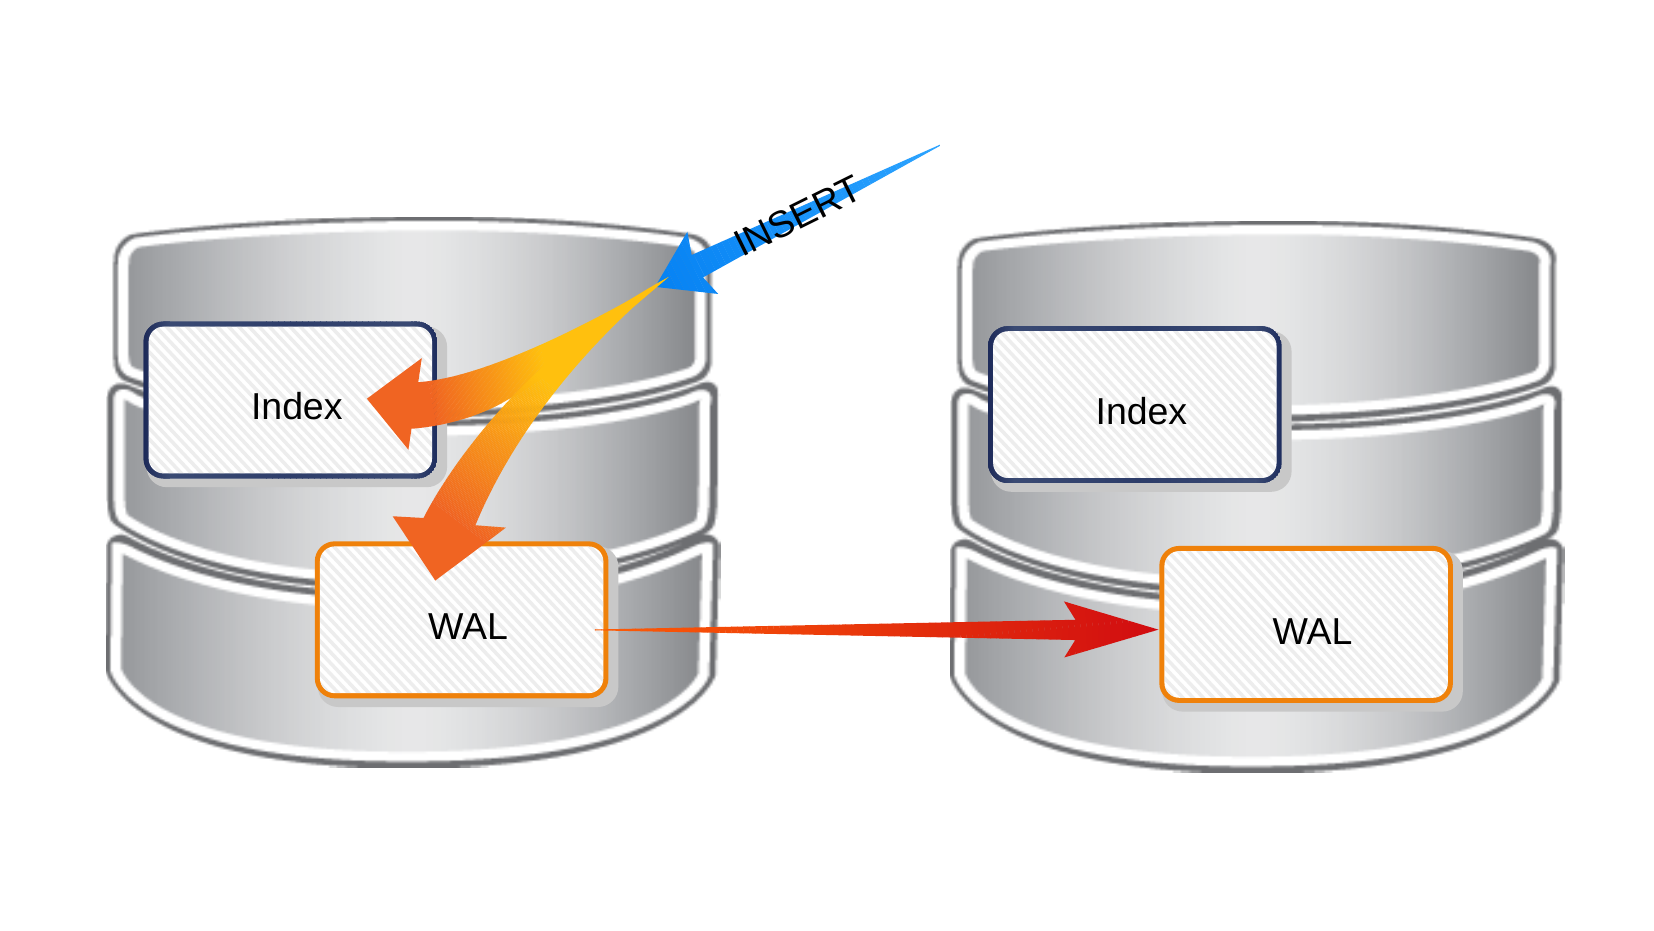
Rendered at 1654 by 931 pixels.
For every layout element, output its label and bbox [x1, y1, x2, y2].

picture [106, 106, 1565, 773]
